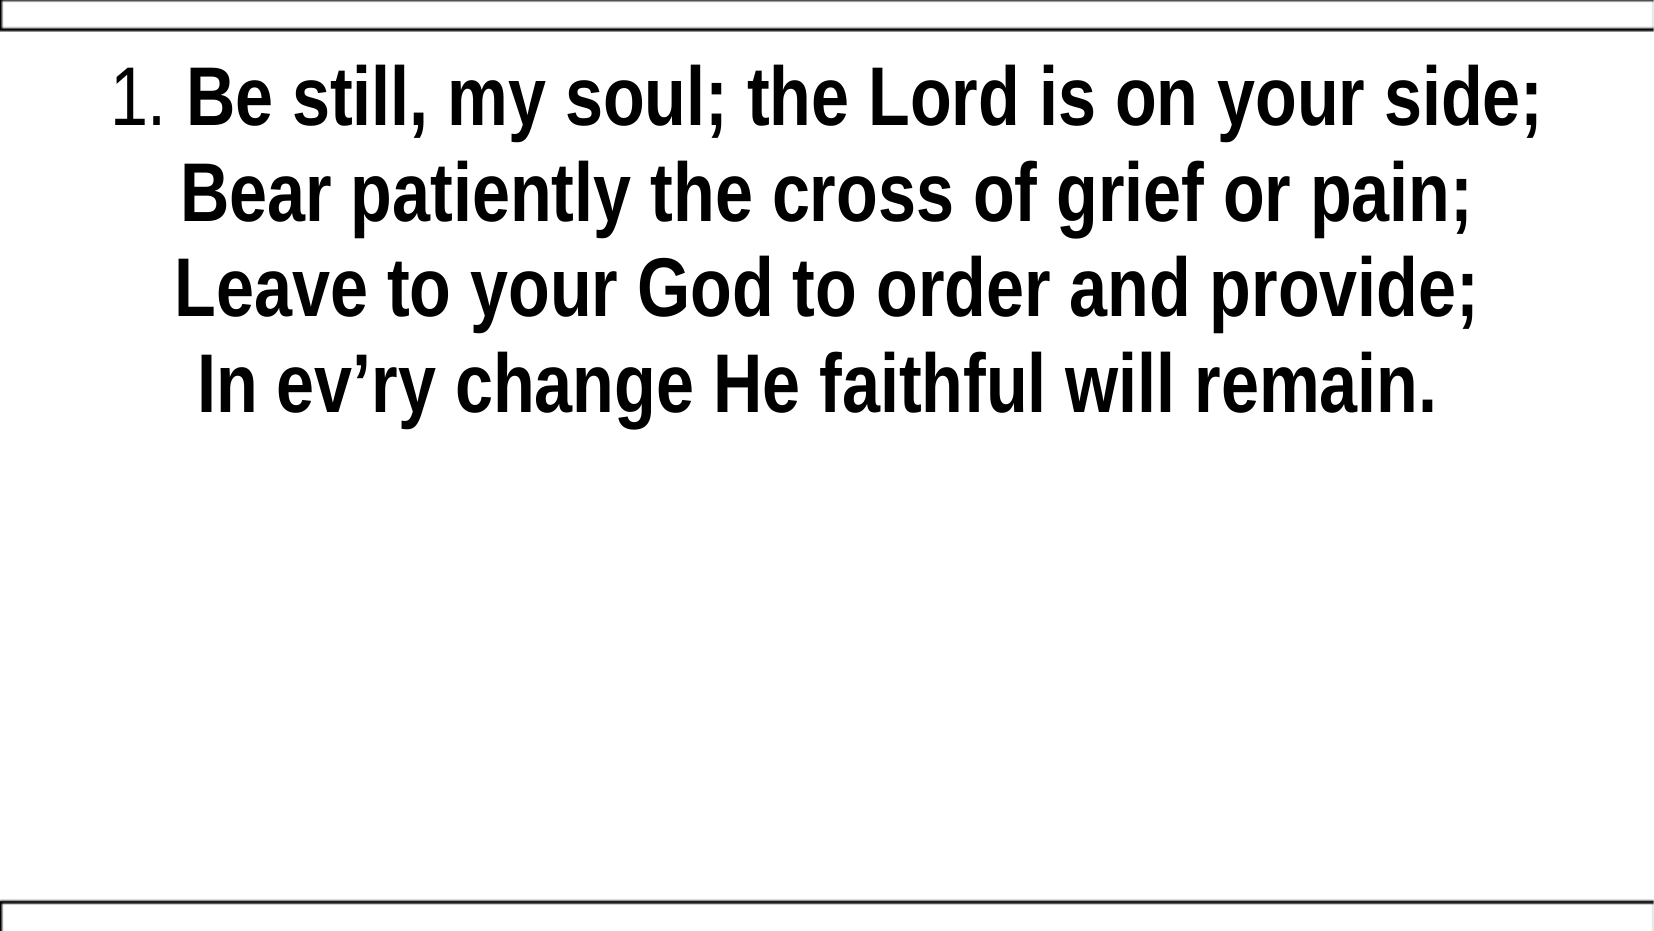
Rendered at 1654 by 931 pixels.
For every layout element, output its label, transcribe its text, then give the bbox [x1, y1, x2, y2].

picture [0, 0, 1654, 931]
text_box 1. Be still, my soul; the Lord is on your side; Bear patiently the cross of grief or pain; Leave to your God to order and provide; In ev’ry change He faithful will remain. [70, 39, 1586, 475]
